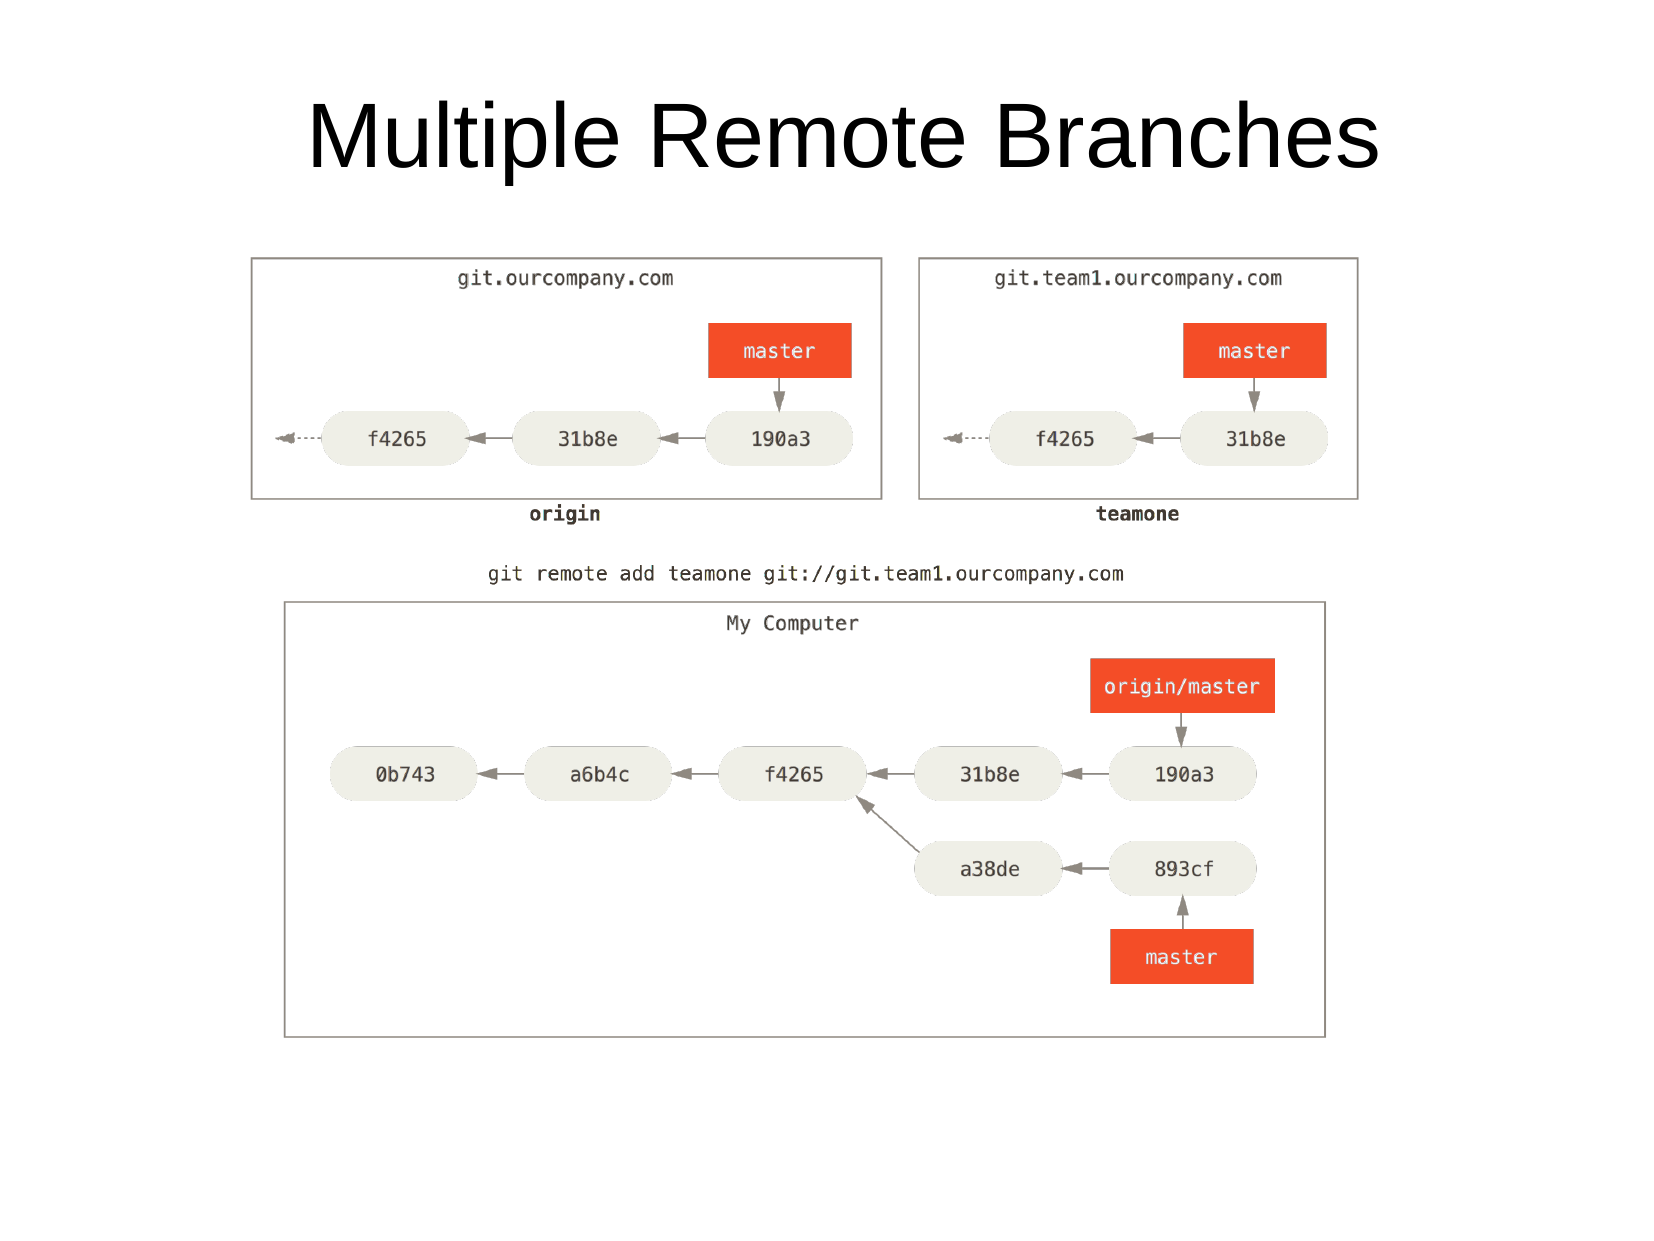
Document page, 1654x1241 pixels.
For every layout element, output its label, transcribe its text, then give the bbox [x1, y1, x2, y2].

picture [235, 238, 1381, 1066]
title Multiple Remote Branches [0, 27, 1654, 235]
